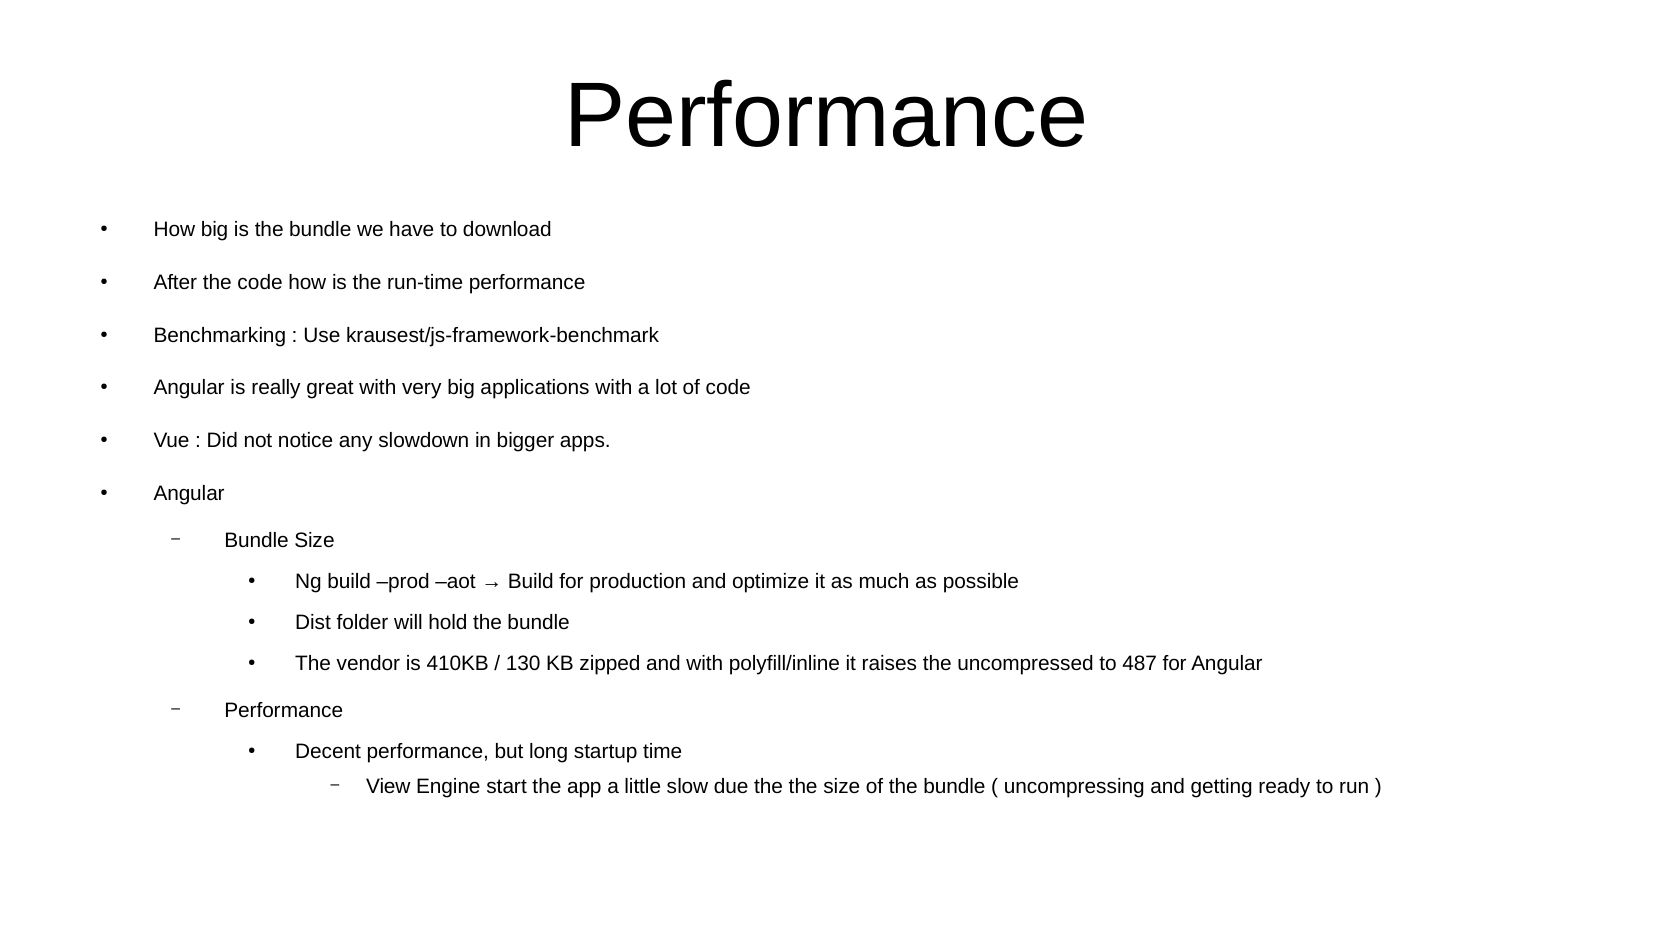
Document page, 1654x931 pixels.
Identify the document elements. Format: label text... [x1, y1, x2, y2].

list How big is the bundle we have to download After the code how is the run-time performance Benchmarking : Use krausest/js-framework-benchmark Angular is really great with very big applications with a lot of code Vue : Did not notice any slowdown in bigger apps. Angular Bundle Size Ng build –prod –aot → Build for production and optimize it as much as possible Dist folder will hold the bundle The vendor is 410KB / 130 KB zipped and with polyfill/inline it raises the uncompressed to 487 for Angular Performance Decent performance, but long startup time View Engine start the app a little slow due the the size of the bundle ( uncompressing and getting ready to run ) [82, 217, 1576, 901]
title Performance [82, 37, 1571, 193]
